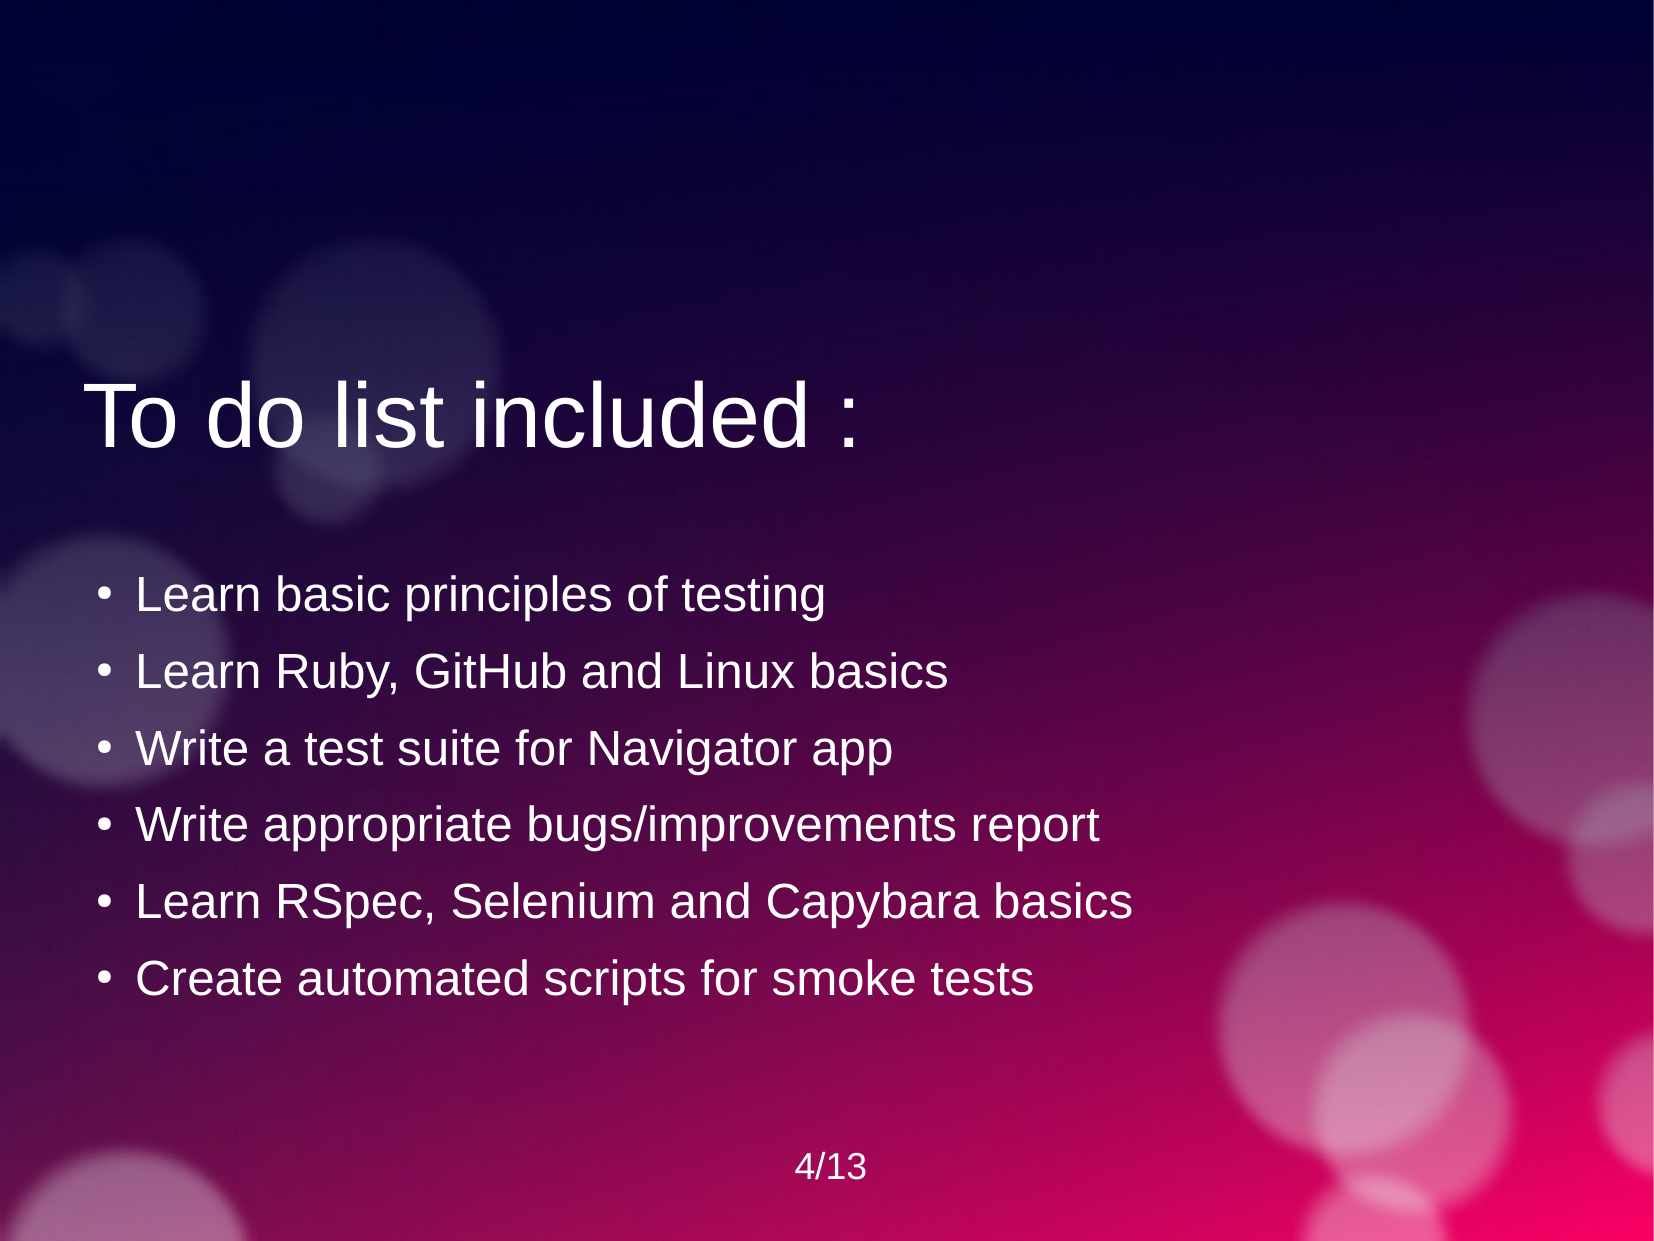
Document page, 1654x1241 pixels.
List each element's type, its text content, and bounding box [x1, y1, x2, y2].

picture [0, 0, 1654, 1241]
text_box <number>/13 [516, 1137, 1146, 1208]
title To do list included : [82, 312, 1571, 520]
list Learn basic principles of testing Learn Ruby, GitHub and Linux basics Write a test suite for Navigator app Write appropriate bugs/improvements report Learn RSpec, Selenium and Capybara basics Create automated scripts for smoke tests [82, 566, 1571, 1010]
